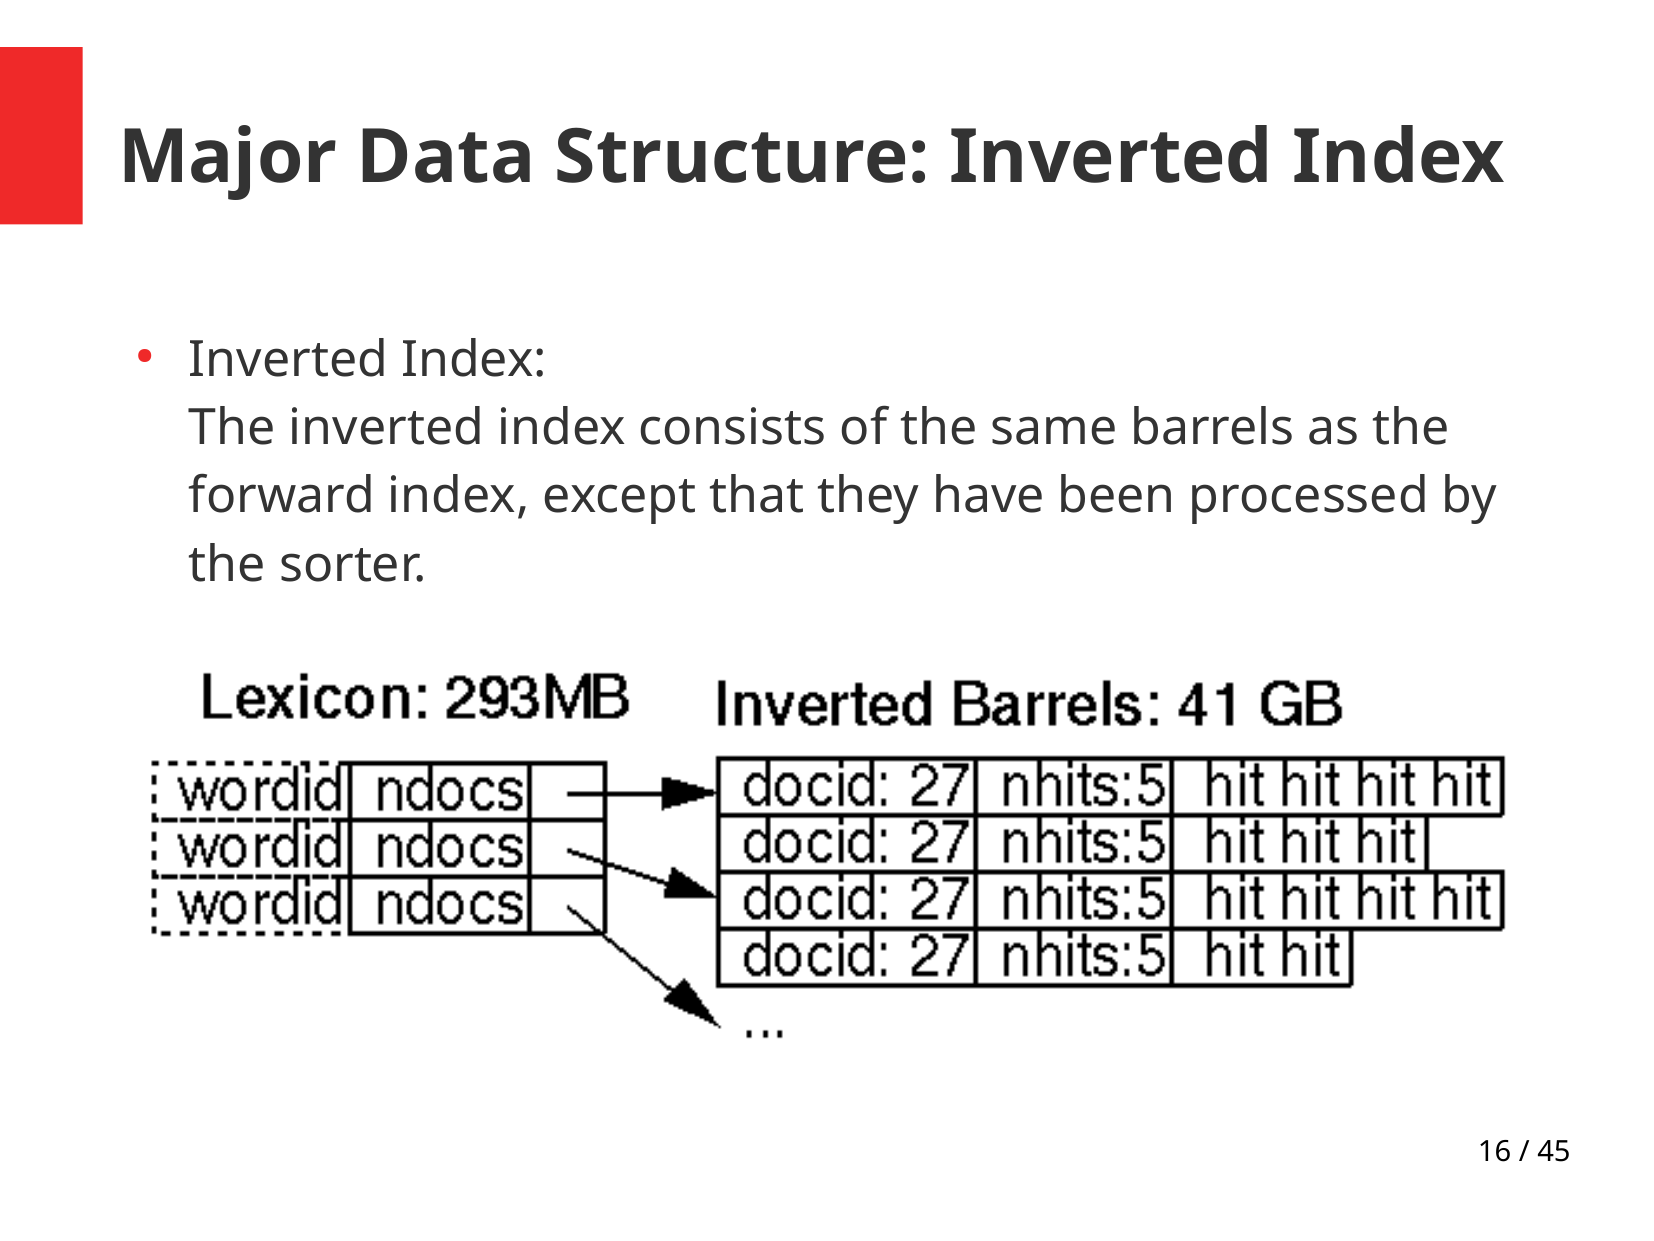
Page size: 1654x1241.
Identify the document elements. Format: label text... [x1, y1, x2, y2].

chart [150, 667, 1536, 1043]
list Inverted Index: The inverted index consists of the same barrels as the forward index, except that they have been processed by the sorter. [118, 225, 1536, 1198]
title Major Data Structure: Inverted Index [118, 28, 1571, 278]
